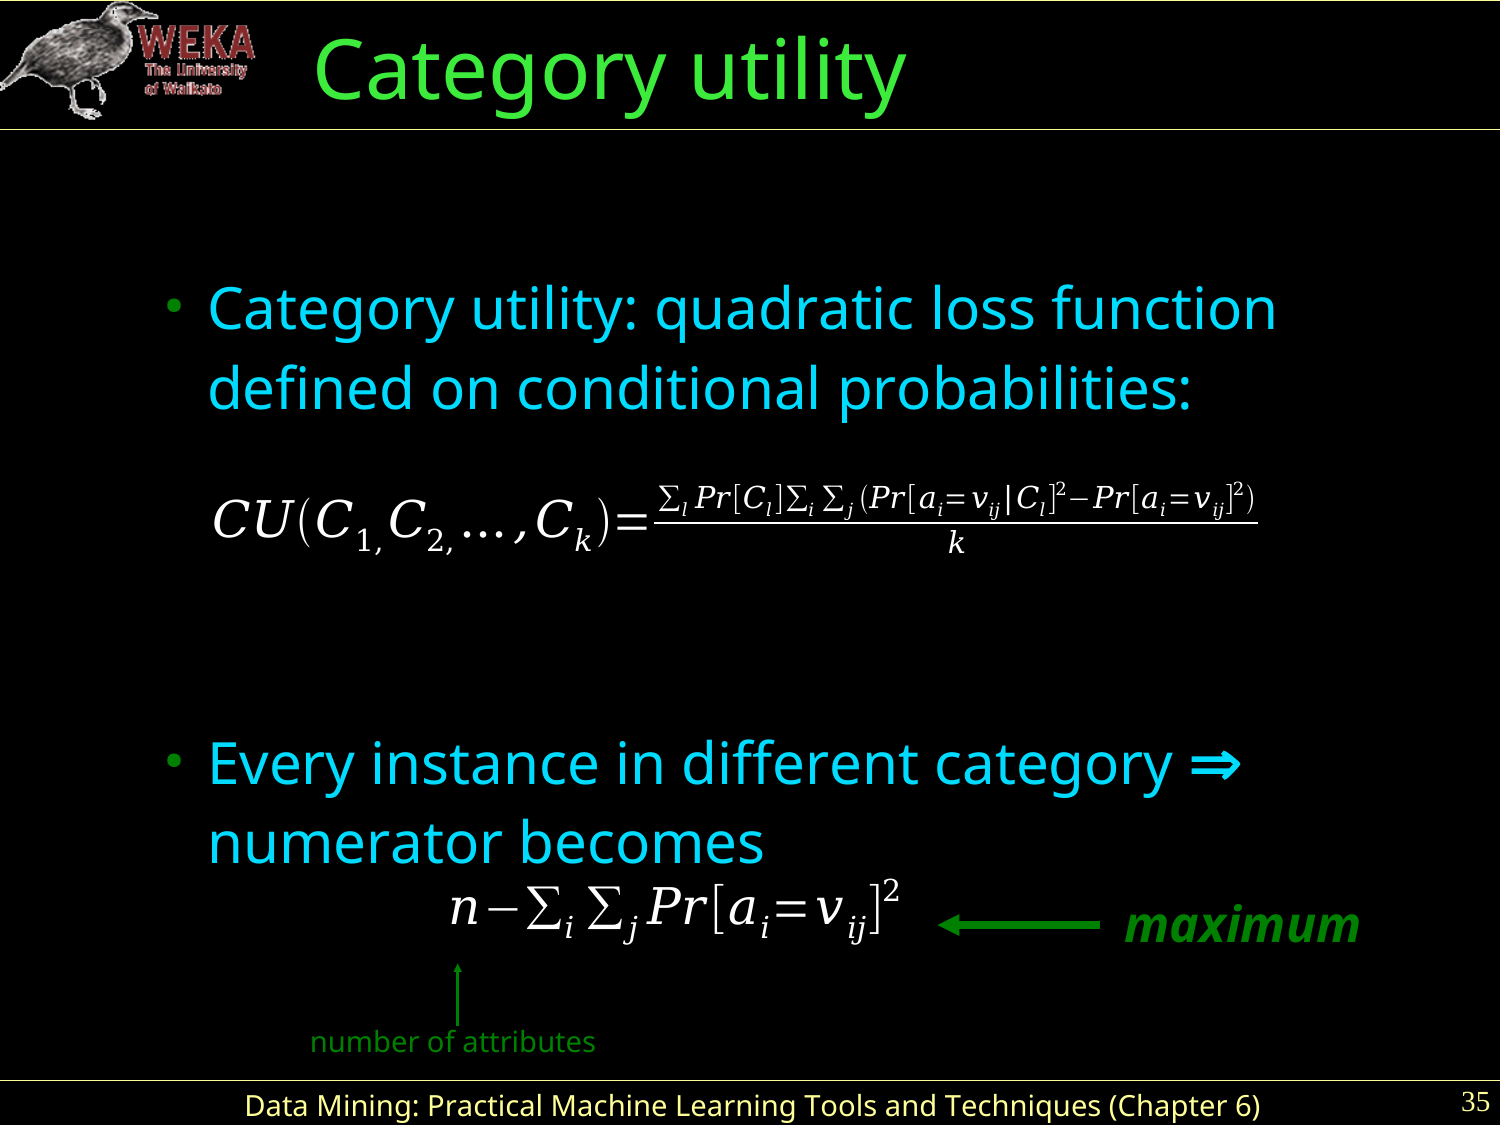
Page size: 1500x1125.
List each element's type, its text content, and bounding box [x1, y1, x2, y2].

text_box number of attributes [295, 1013, 771, 1069]
text_box maximum [1109, 881, 1377, 966]
picture [0, 1, 266, 129]
list Category utility: quadratic loss function defined on conditional probabilities: Every instance in different category  numerator becomes [149, 260, 1388, 982]
chart [442, 874, 907, 945]
chart [206, 478, 1266, 562]
title Category utility [297, 0, 1500, 148]
